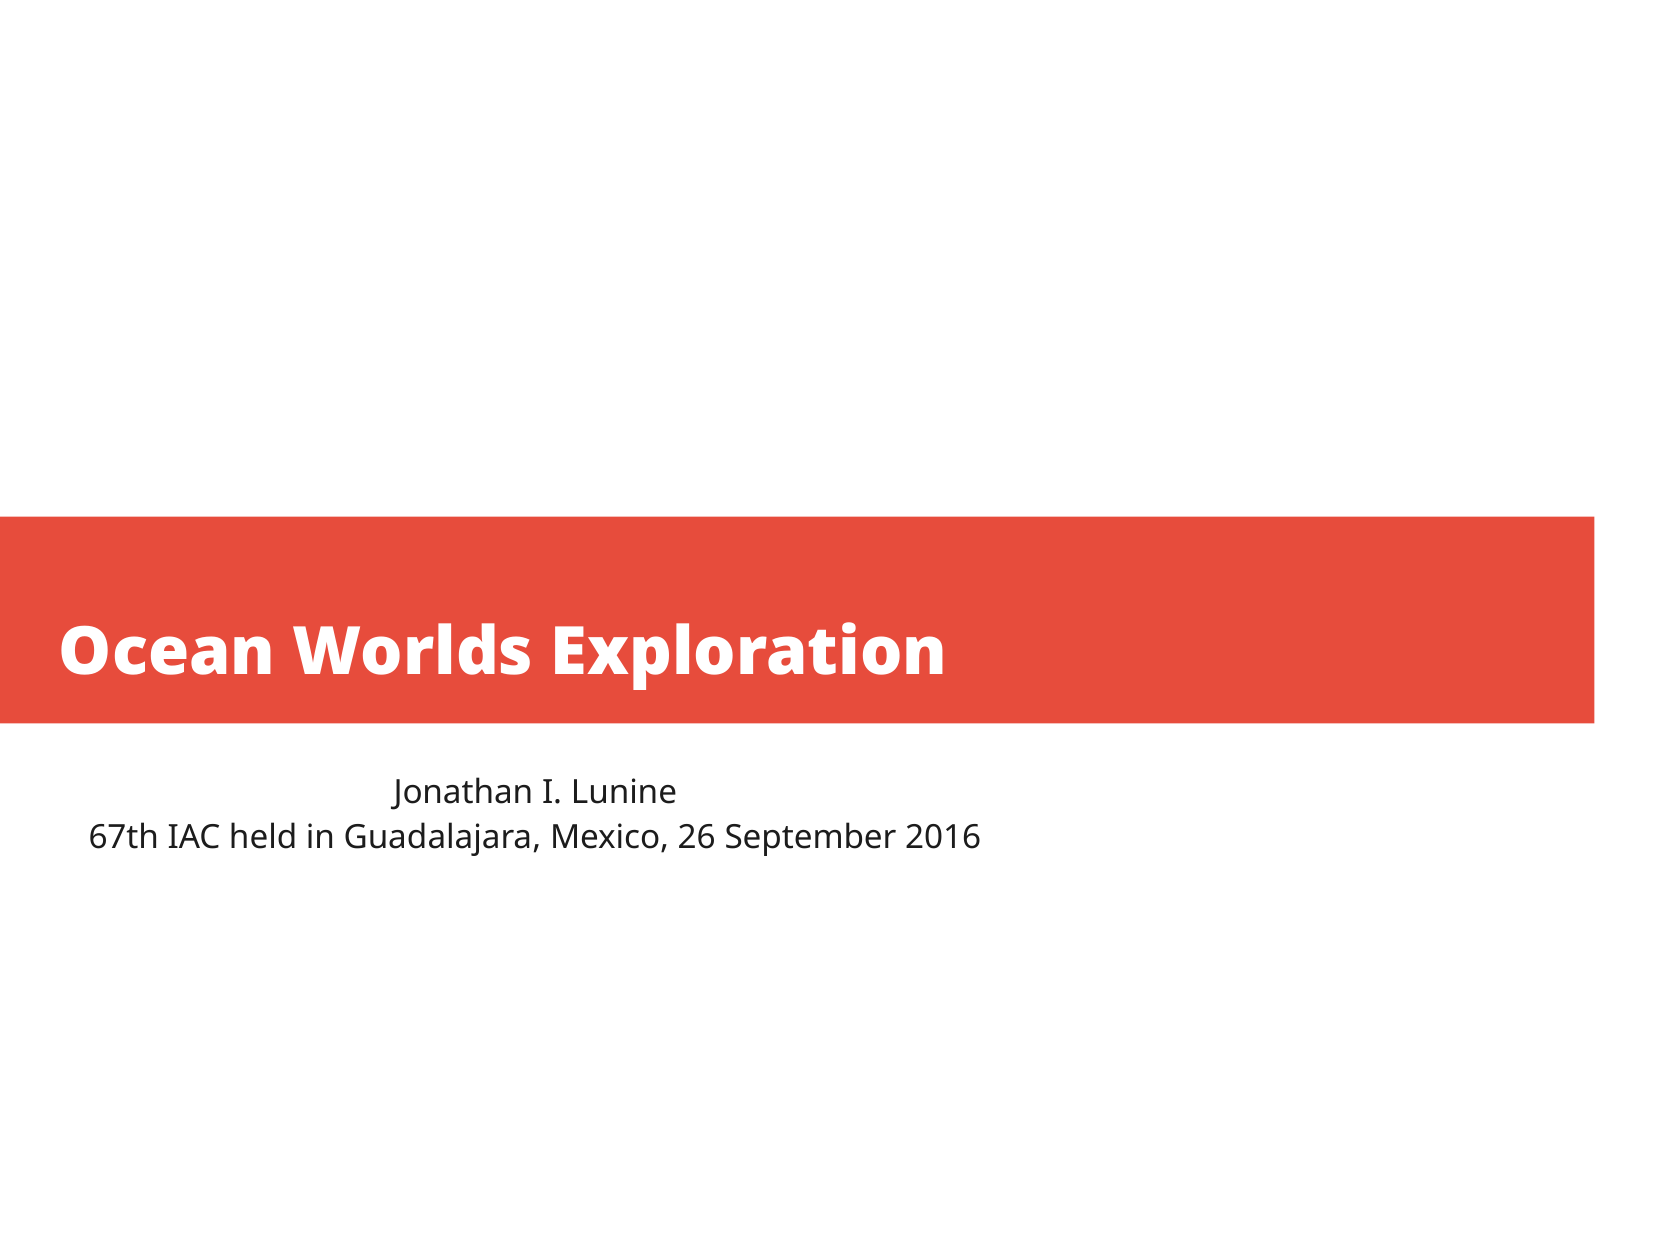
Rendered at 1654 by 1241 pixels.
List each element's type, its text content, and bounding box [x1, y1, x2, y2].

title Ocean Worlds Exploration [59, 546, 1595, 694]
subtitle Jonathan I. Lunine 67th IAC held in Guadalajara, Mexico, 26 September 2016 [88, 767, 1595, 1182]
